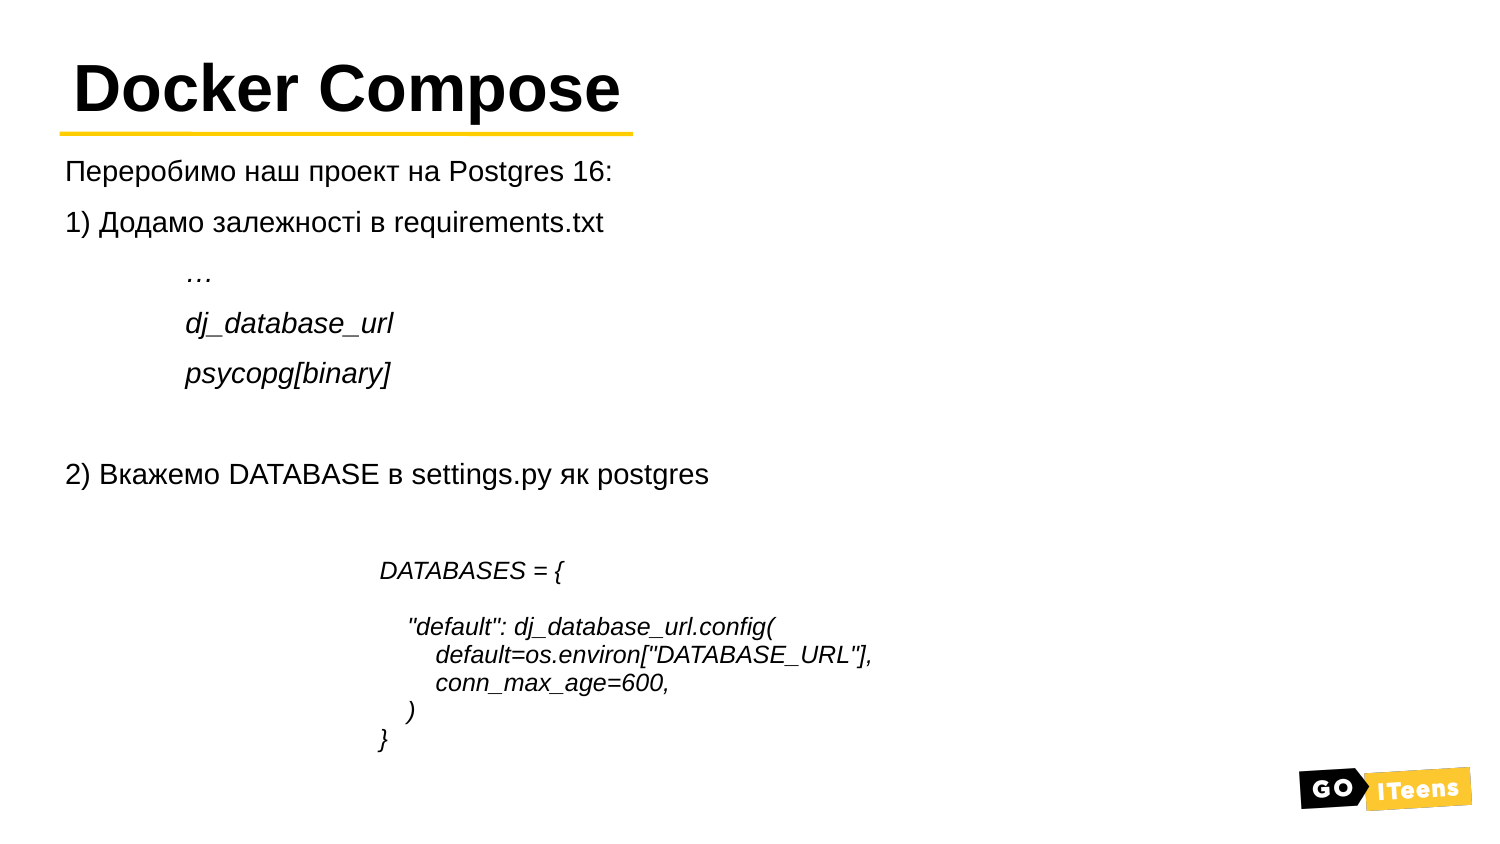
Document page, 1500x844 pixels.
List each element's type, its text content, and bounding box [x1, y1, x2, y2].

text_box DATABASES = { "default": dj_database_url.config( default=os.environ["DATABASE_URL"], conn_max_age=600, ) } [364, 549, 1021, 771]
text_box Переробимо наш проект на Postgres 16: 1) Додамо залежності в requirements.txt … dj_database_url psycopg[binary] 2) Вкажемо DATABASE в settings.py як postgres [20, 147, 1470, 774]
picture [1299, 767, 1472, 811]
text_box Docker Compose [58, 30, 1359, 132]
text_box [48, 132, 1460, 147]
